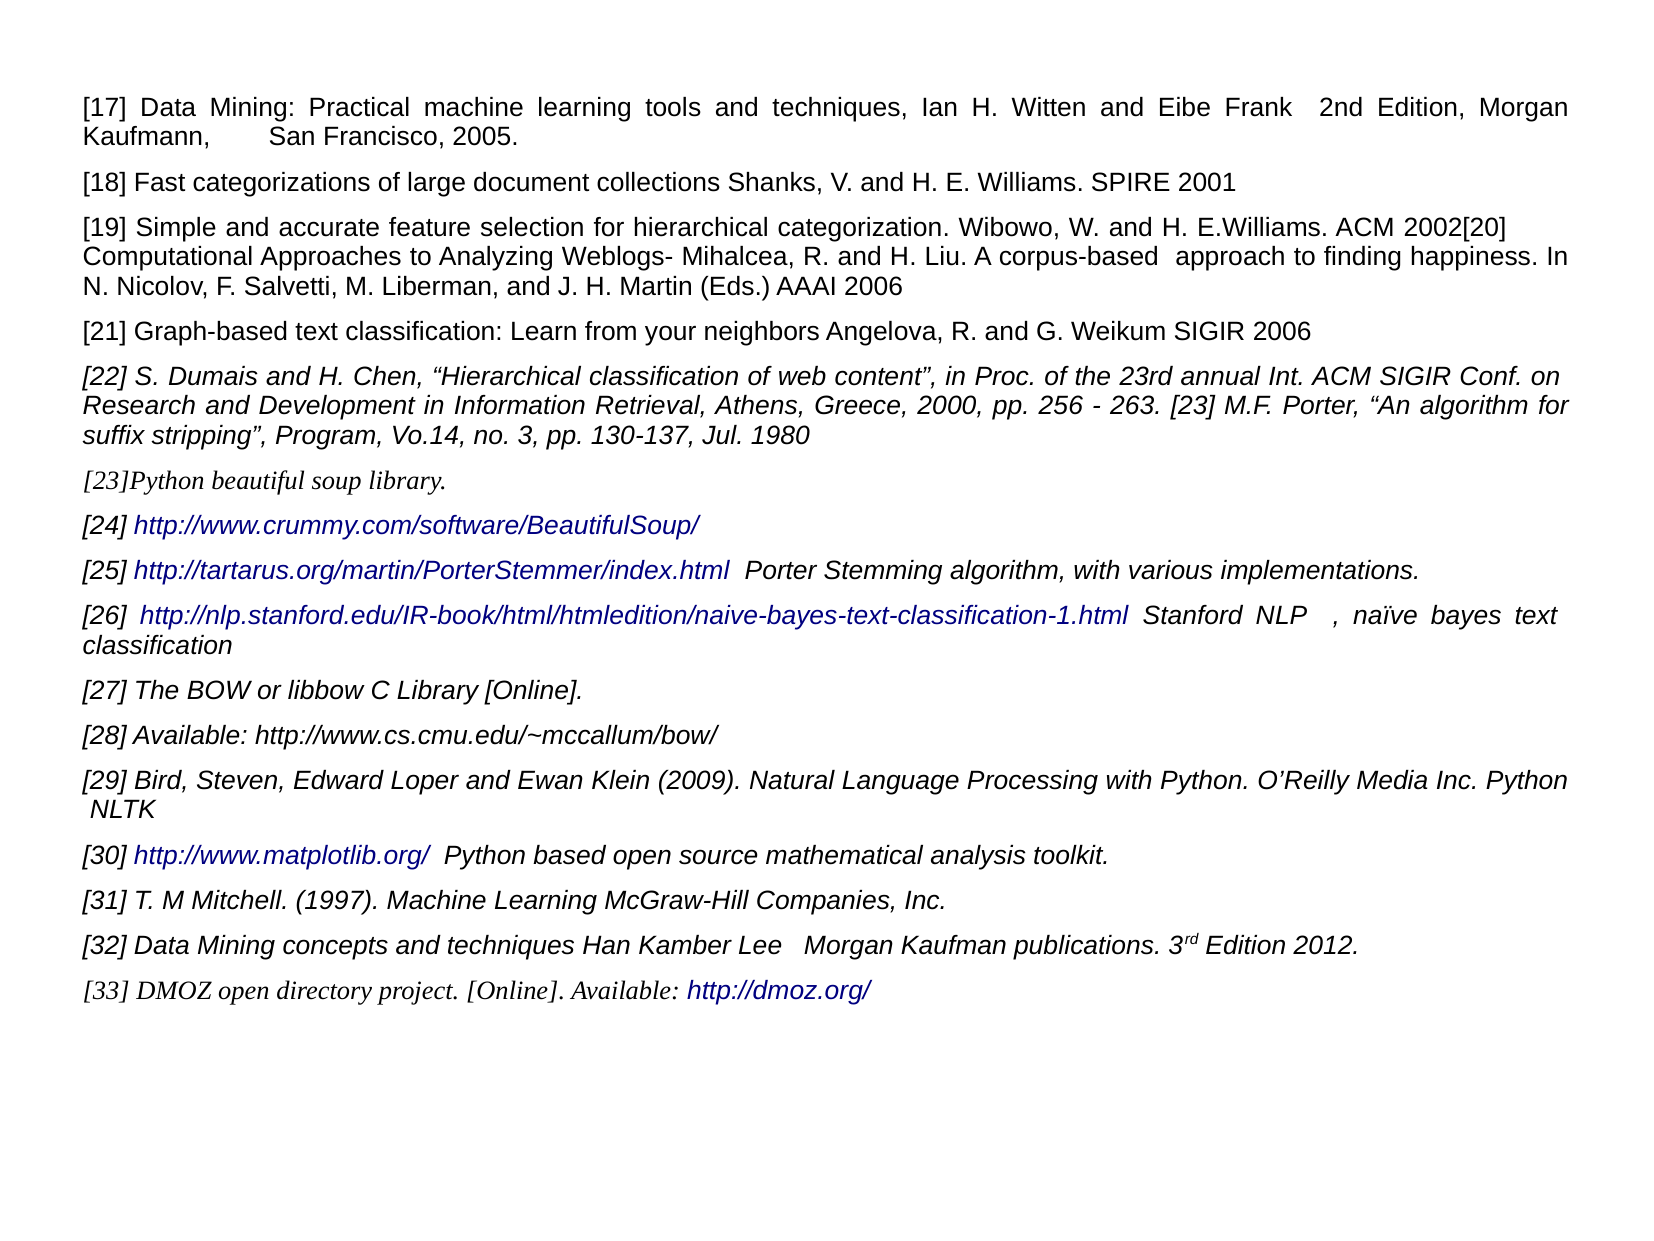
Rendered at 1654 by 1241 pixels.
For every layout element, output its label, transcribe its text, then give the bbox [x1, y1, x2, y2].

list [17] Data Mining: Practical machine learning tools and techniques, Ian H. Witten and Eibe Frank 2nd Edition, Morgan Kaufmann, San Francisco, 2005. [18] Fast categorizations of large document collections Shanks, V. and H. E. Williams. SPIRE 2001 [19] Simple and accurate feature selection for hierarchical categorization. Wibowo, W. and H. E.Williams. ACM 2002[20] Computational Approaches to Analyzing Weblogs- Mihalcea, R. and H. Liu. A corpus-based approach to finding happiness. In N. Nicolov, F. Salvetti, M. Liberman, and J. H. Martin (Eds.) AAAI 2006 [21] Graph-based text classification: Learn from your neighbors Angelova, R. and G. Weikum SIGIR 2006 [22] S. Dumais and H. Chen, “Hierarchical classification of web content”, in Proc. of the 23rd annual Int. ACM SIGIR Conf. on Research and Development in Information Retrieval, Athens, Greece, 2000, pp. 256 - 263. [23] M.F. Porter, “An algorithm for suffix stripping”, Program, Vo.14, no. 3, pp. 130-137, Jul. 1980 [23]Python beautiful soup library. [24] http://www.crummy.com/software/BeautifulSoup/ [25] http://tartarus.org/martin/PorterStemmer/index.html Porter Stemming algorithm, with various implementations. [26] http://nlp.stanford.edu/IR-book/html/htmledition/naive-bayes-text-classification-1.html Stanford NLP , naïve bayes text classification [27] The BOW or libbow C Library [Online]. [28] Available: http://www.cs.cmu.edu/~mccallum/bow/ [29] Bird, Steven, Edward Loper and Ewan Klein (2009). Natural Language Processing with Python. O’Reilly Media Inc. Python NLTK [30] http://www.matplotlib.org/ Python based open source mathematical analysis toolkit. [31] T. M Mitchell. (1997). Machine Learning McGraw-Hill Companies, Inc. [32] Data Mining concepts and techniques Han Kamber Lee Morgan Kaufman publications. 3rd Edition 2012. [33] DMOZ open directory project. [Online]. Available: http://dmoz.org/ [82, 47, 1571, 1010]
